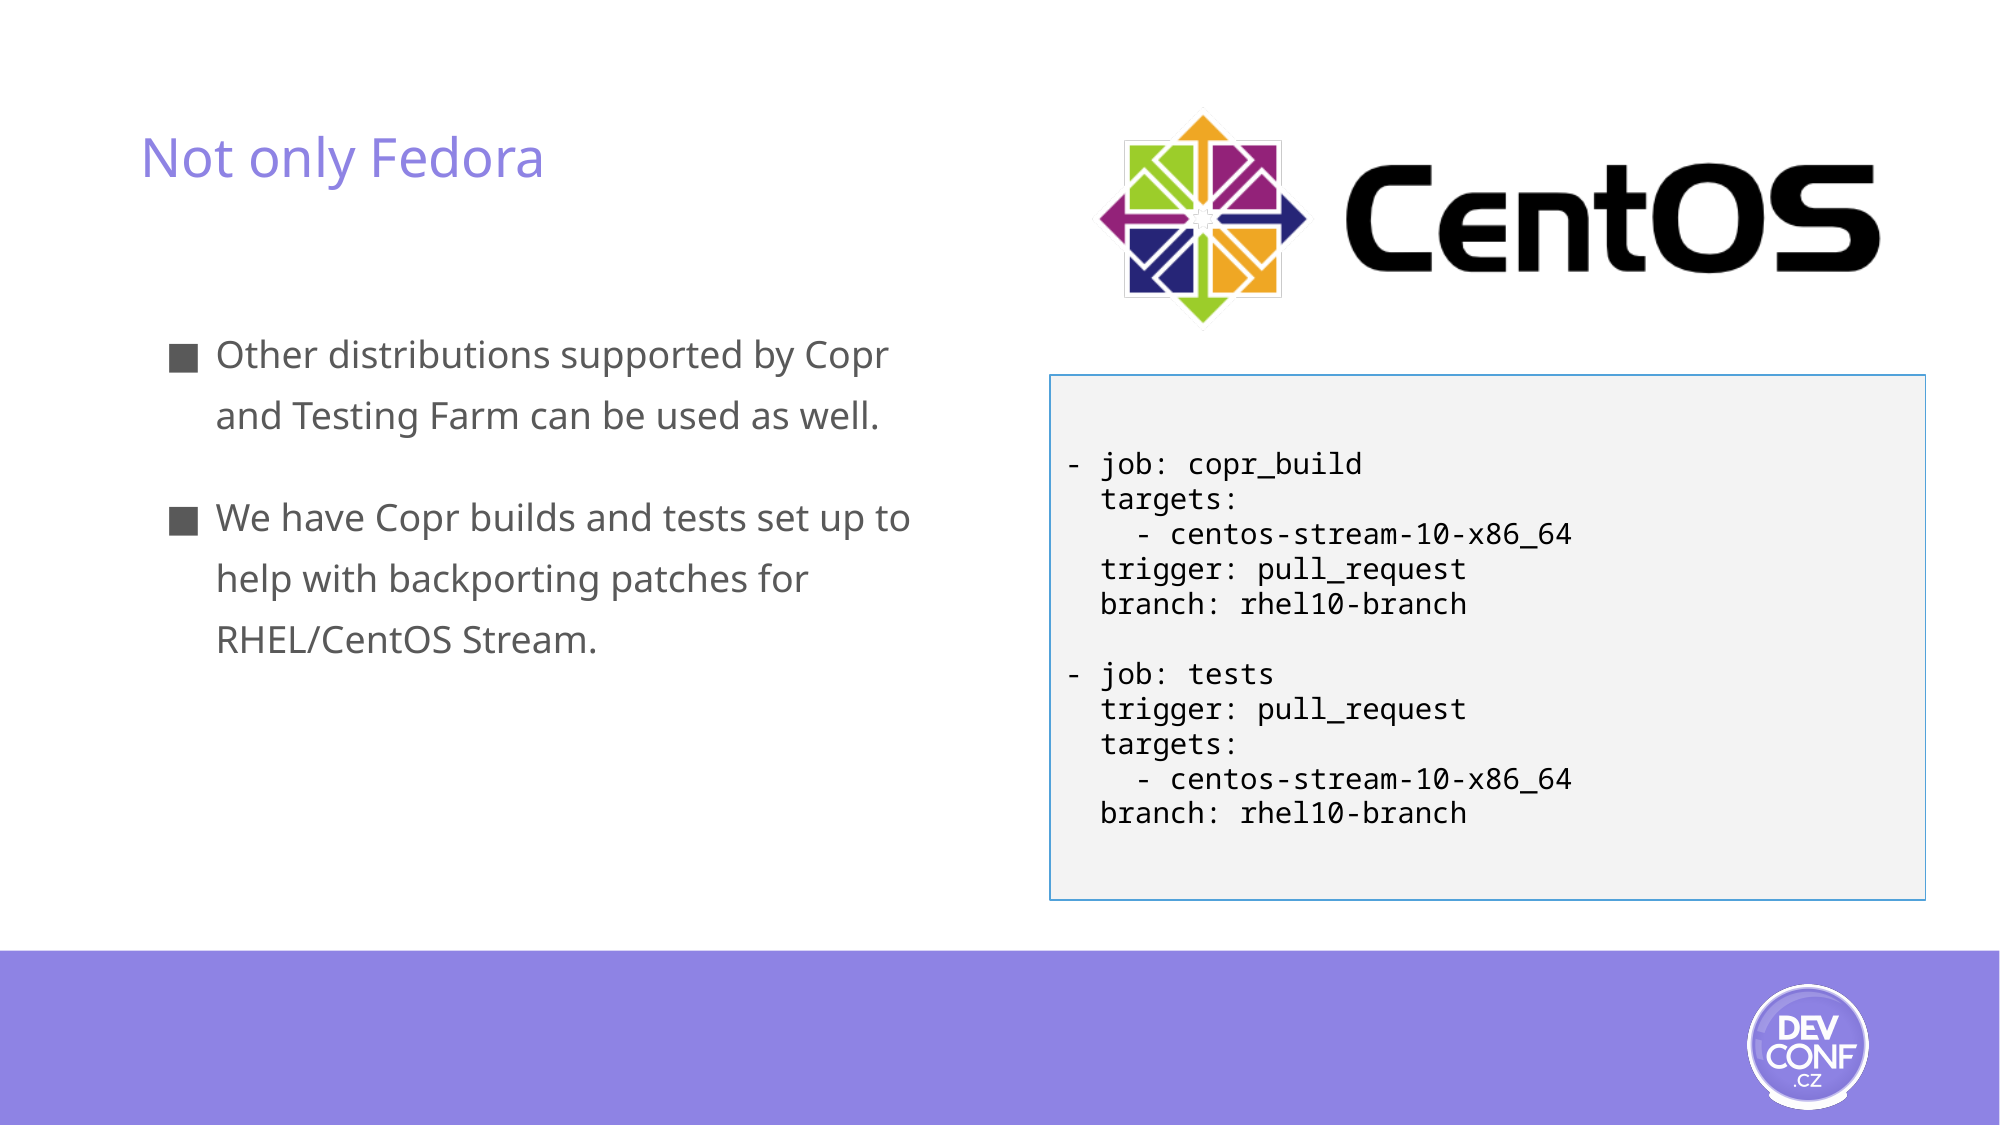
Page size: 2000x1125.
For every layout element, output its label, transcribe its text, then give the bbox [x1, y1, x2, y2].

title Not only Fedora [140, 93, 950, 219]
text_box - job: copr_build targets: - centos-stream-10-x86_64 trigger: pull_request branch: rhel10-branch - job: tests trigger: pull_request targets: - centos-stream-10-x86_64 branch: rhel10-branch [1049, 375, 1926, 901]
picture [1747, 984, 1869, 1110]
list Other distributions supported by Copr and Testing Farm can be used as well. We have Copr builds and tests set up to help with backporting patches for RHEL/CentOS Stream. [140, 315, 950, 893]
picture [1060, 74, 1913, 363]
